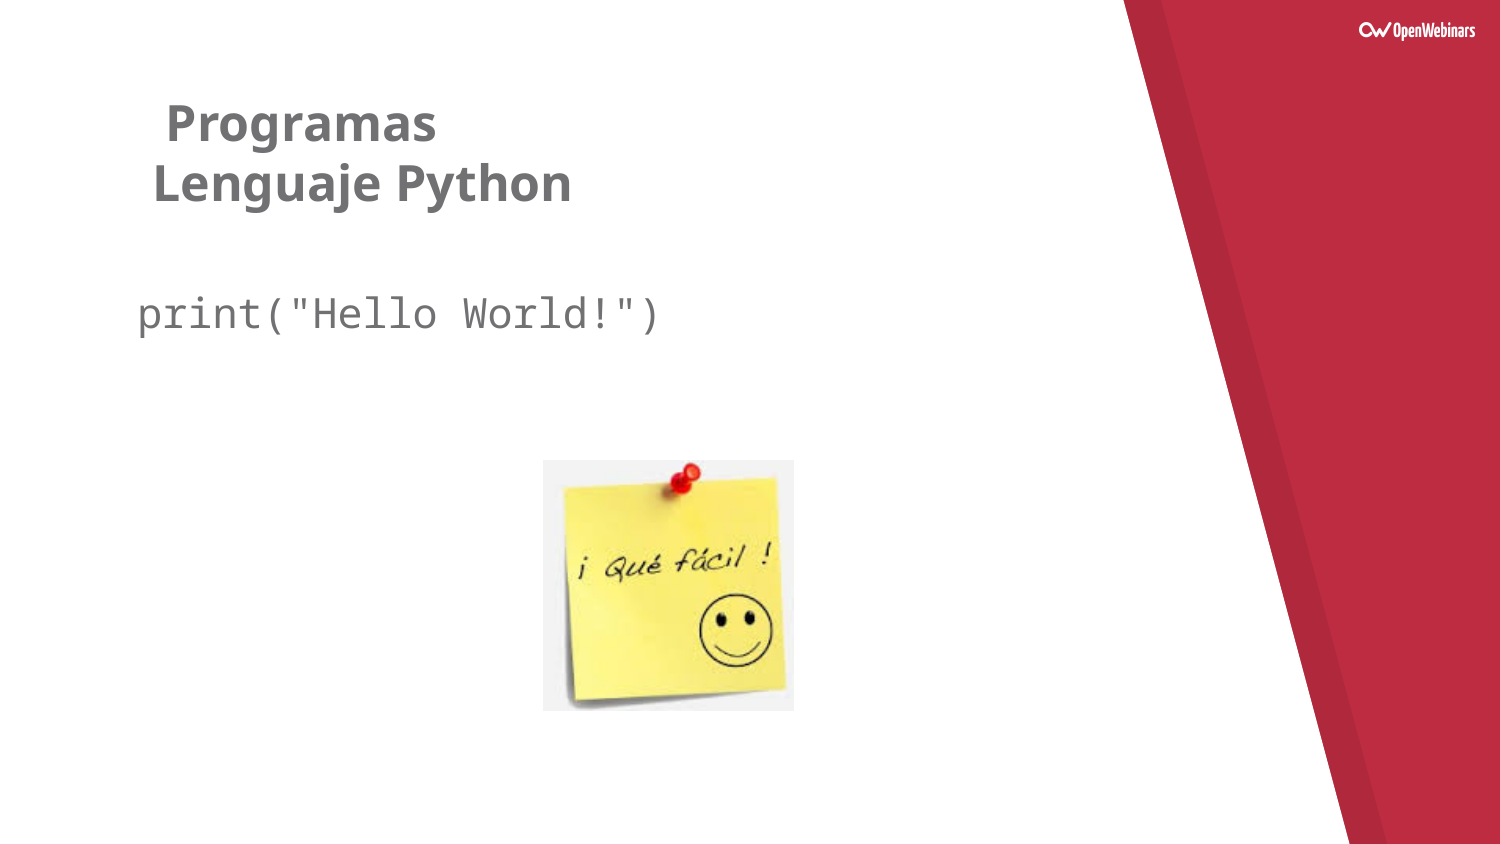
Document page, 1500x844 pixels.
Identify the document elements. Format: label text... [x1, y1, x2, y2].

list print("Hello World!") [137, 246, 1170, 617]
title Programas Lenguaje Python [137, 146, 1011, 227]
picture [1359, 22, 1475, 41]
picture [543, 460, 794, 711]
